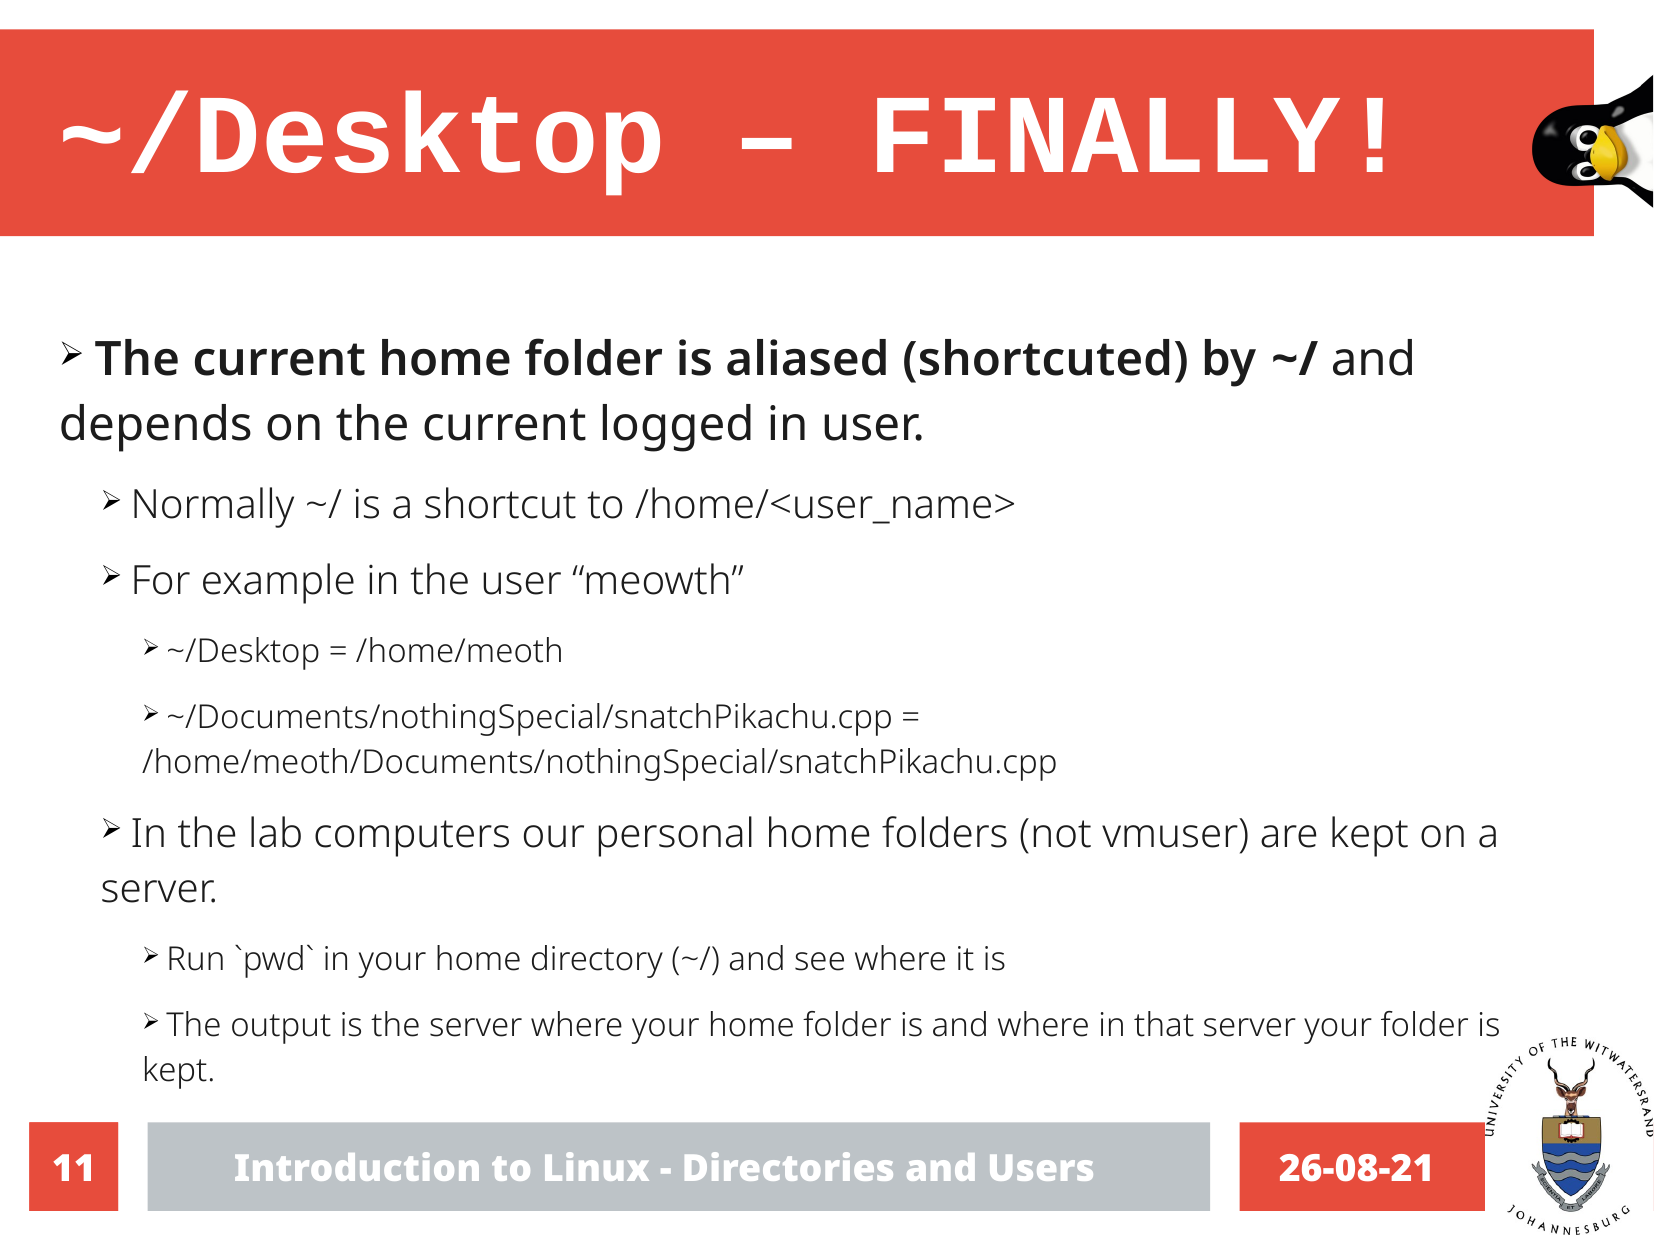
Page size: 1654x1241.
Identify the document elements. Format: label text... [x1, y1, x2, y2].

picture [1485, 1037, 1654, 1235]
picture [1515, 24, 1654, 276]
title ~/Desktop – FINALLY! [58, 59, 1594, 207]
list The current home folder is aliased (shortcuted) by ~/ and depends on the current logged in user. Normally ~/ is a shortcut to /home/<user_name> For example in the user “meowth” ~/Desktop = /home/meoth ~/Documents/nothingSpecial/snatchPikachu.cpp = /home/meoth/Documents/nothingSpecial/snatchPikachu.cpp In the lab computers our personal home folders (not vmuser) are kept on a server. Run `pwd` in your home directory (~/) and see where it is The output is the server where your home folder is and where in that server your folder is kept. [58, 324, 1579, 1093]
